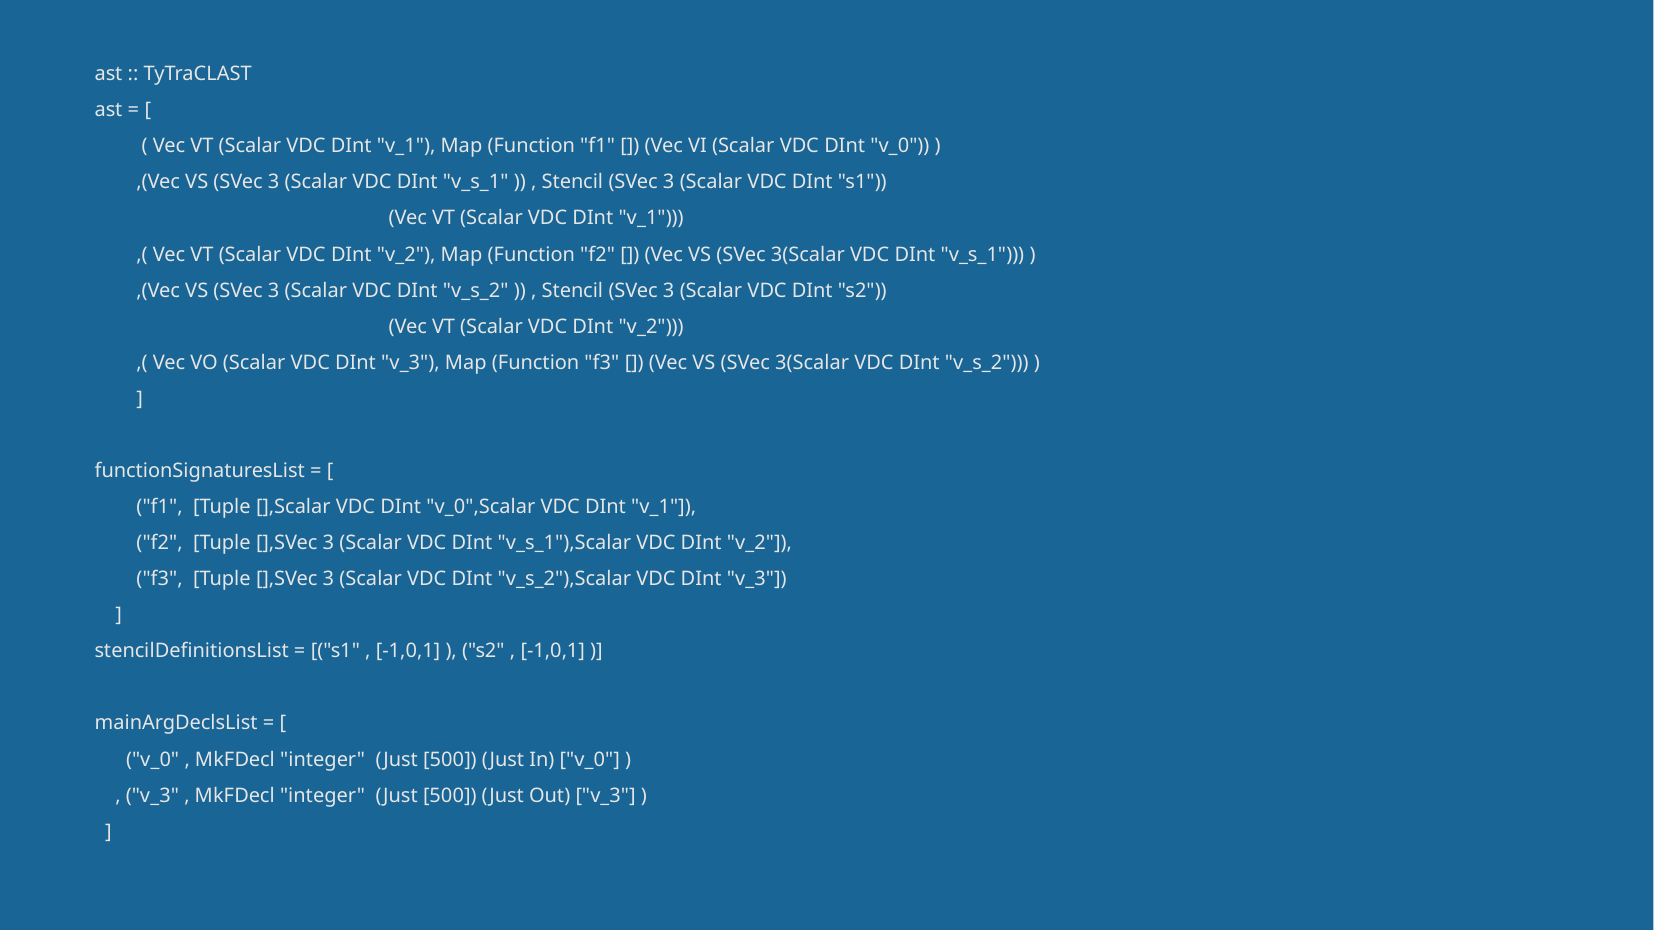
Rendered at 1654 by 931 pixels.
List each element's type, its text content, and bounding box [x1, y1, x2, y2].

list ast :: TyTraCLAST ast = [ ( Vec VT (Scalar VDC DInt "v_1"), Map (Function "f1" []) (Vec VI (Scalar VDC DInt "v_0")) ) ,(Vec VS (SVec 3 (Scalar VDC DInt "v_s_1" )) , Stencil (SVec 3 (Scalar VDC DInt "s1")) (Vec VT (Scalar VDC DInt "v_1"))) ,( Vec VT (Scalar VDC DInt "v_2"), Map (Function "f2" []) (Vec VS (SVec 3(Scalar VDC DInt "v_s_1"))) ) ,(Vec VS (SVec 3 (Scalar VDC DInt "v_s_2" )) , Stencil (SVec 3 (Scalar VDC DInt "s2")) (Vec VT (Scalar VDC DInt "v_2"))) ,( Vec VO (Scalar VDC DInt "v_3"), Map (Function "f3" []) (Vec VS (SVec 3(Scalar VDC DInt "v_s_2"))) ) ] functionSignaturesList = [ ("f1", [Tuple [],Scalar VDC DInt "v_0",Scalar VDC DInt "v_1"]), ("f2", [Tuple [],SVec 3 (Scalar VDC DInt "v_s_1"),Scalar VDC DInt "v_2"]), ("f3", [Tuple [],SVec 3 (Scalar VDC DInt "v_s_2"),Scalar VDC DInt "v_3"]) ] stencilDefinitionsList = [("s1" , [-1,0,1] ), ("s2" , [-1,0,1] )] mainArgDeclsList = [ ("v_0" , MkFDecl "integer" (Just [500]) (Just In) ["v_0"] ) , ("v_3" , MkFDecl "integer" (Just [500]) (Just Out) ["v_3"] ) ] [94, 59, 1583, 851]
